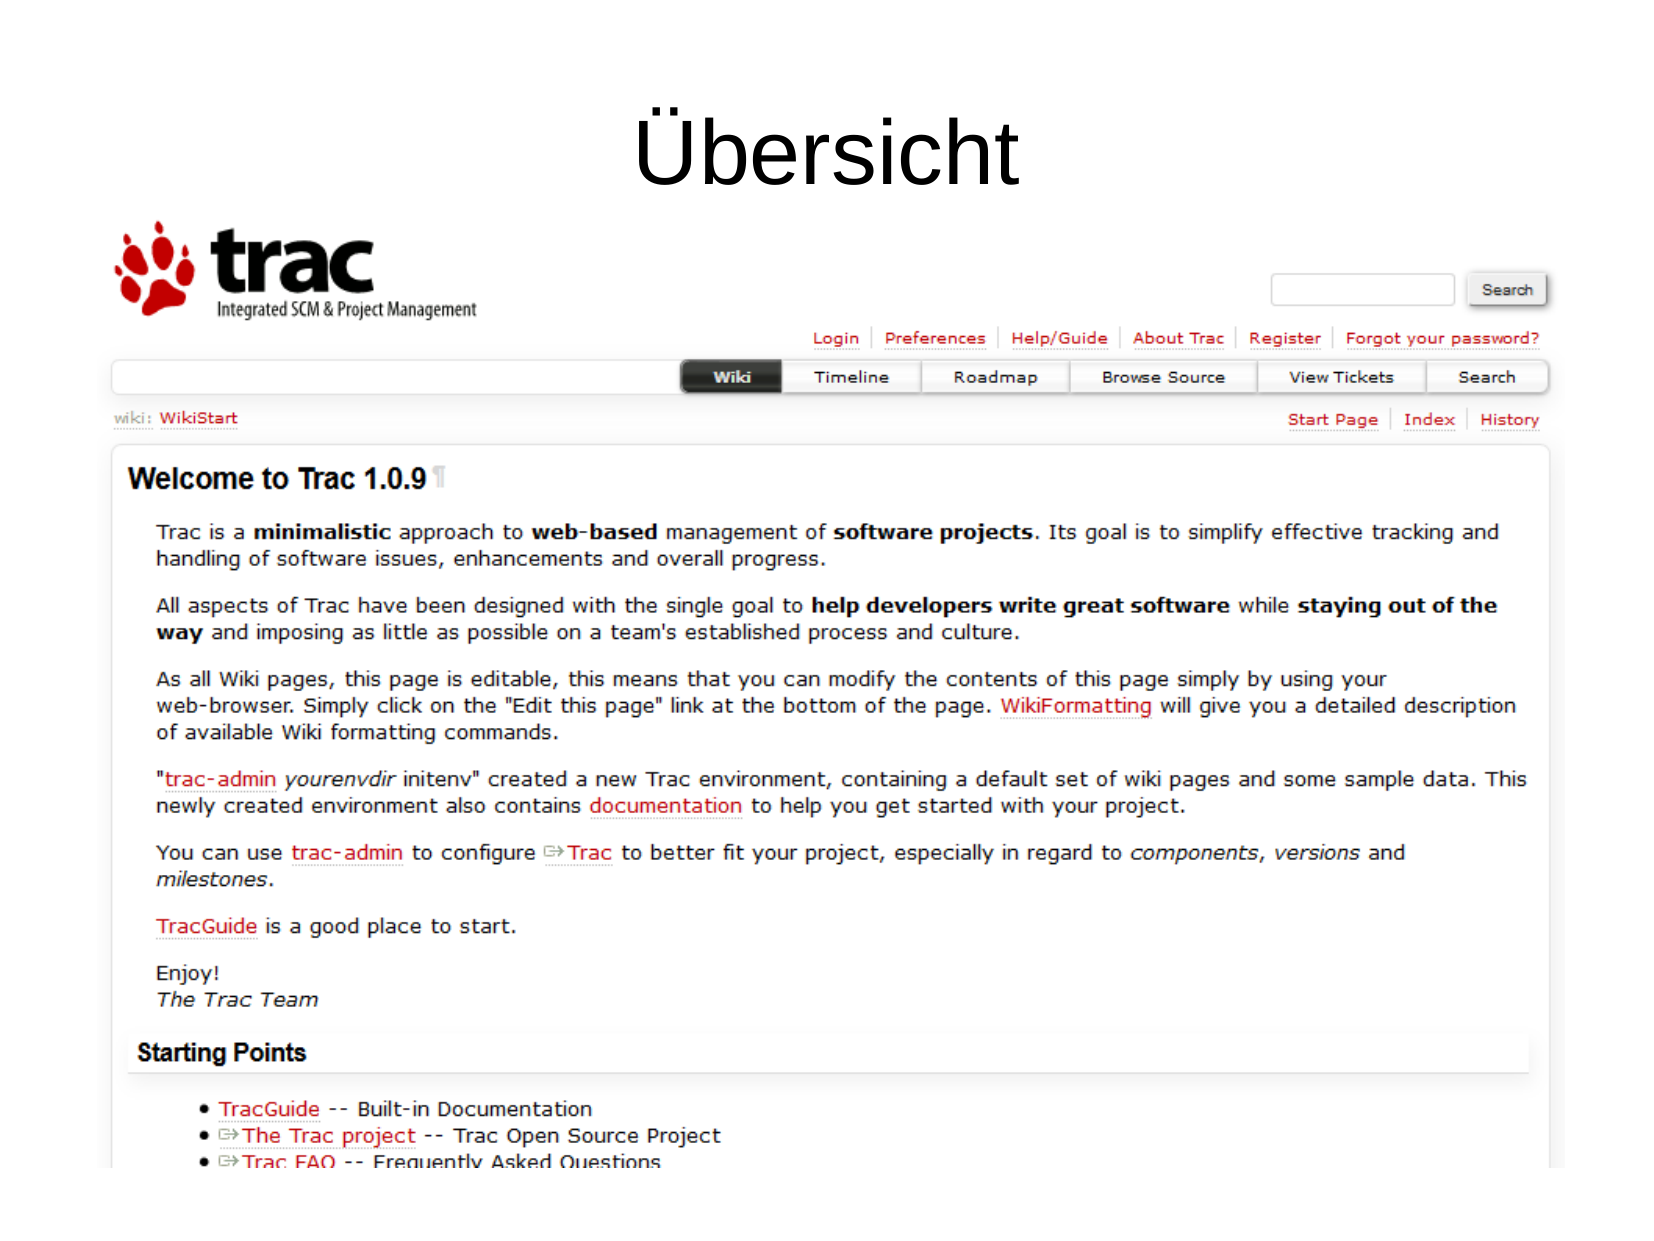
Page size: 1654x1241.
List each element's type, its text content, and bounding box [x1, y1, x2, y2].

title Übersicht [82, 49, 1571, 257]
picture [97, 200, 1565, 1168]
